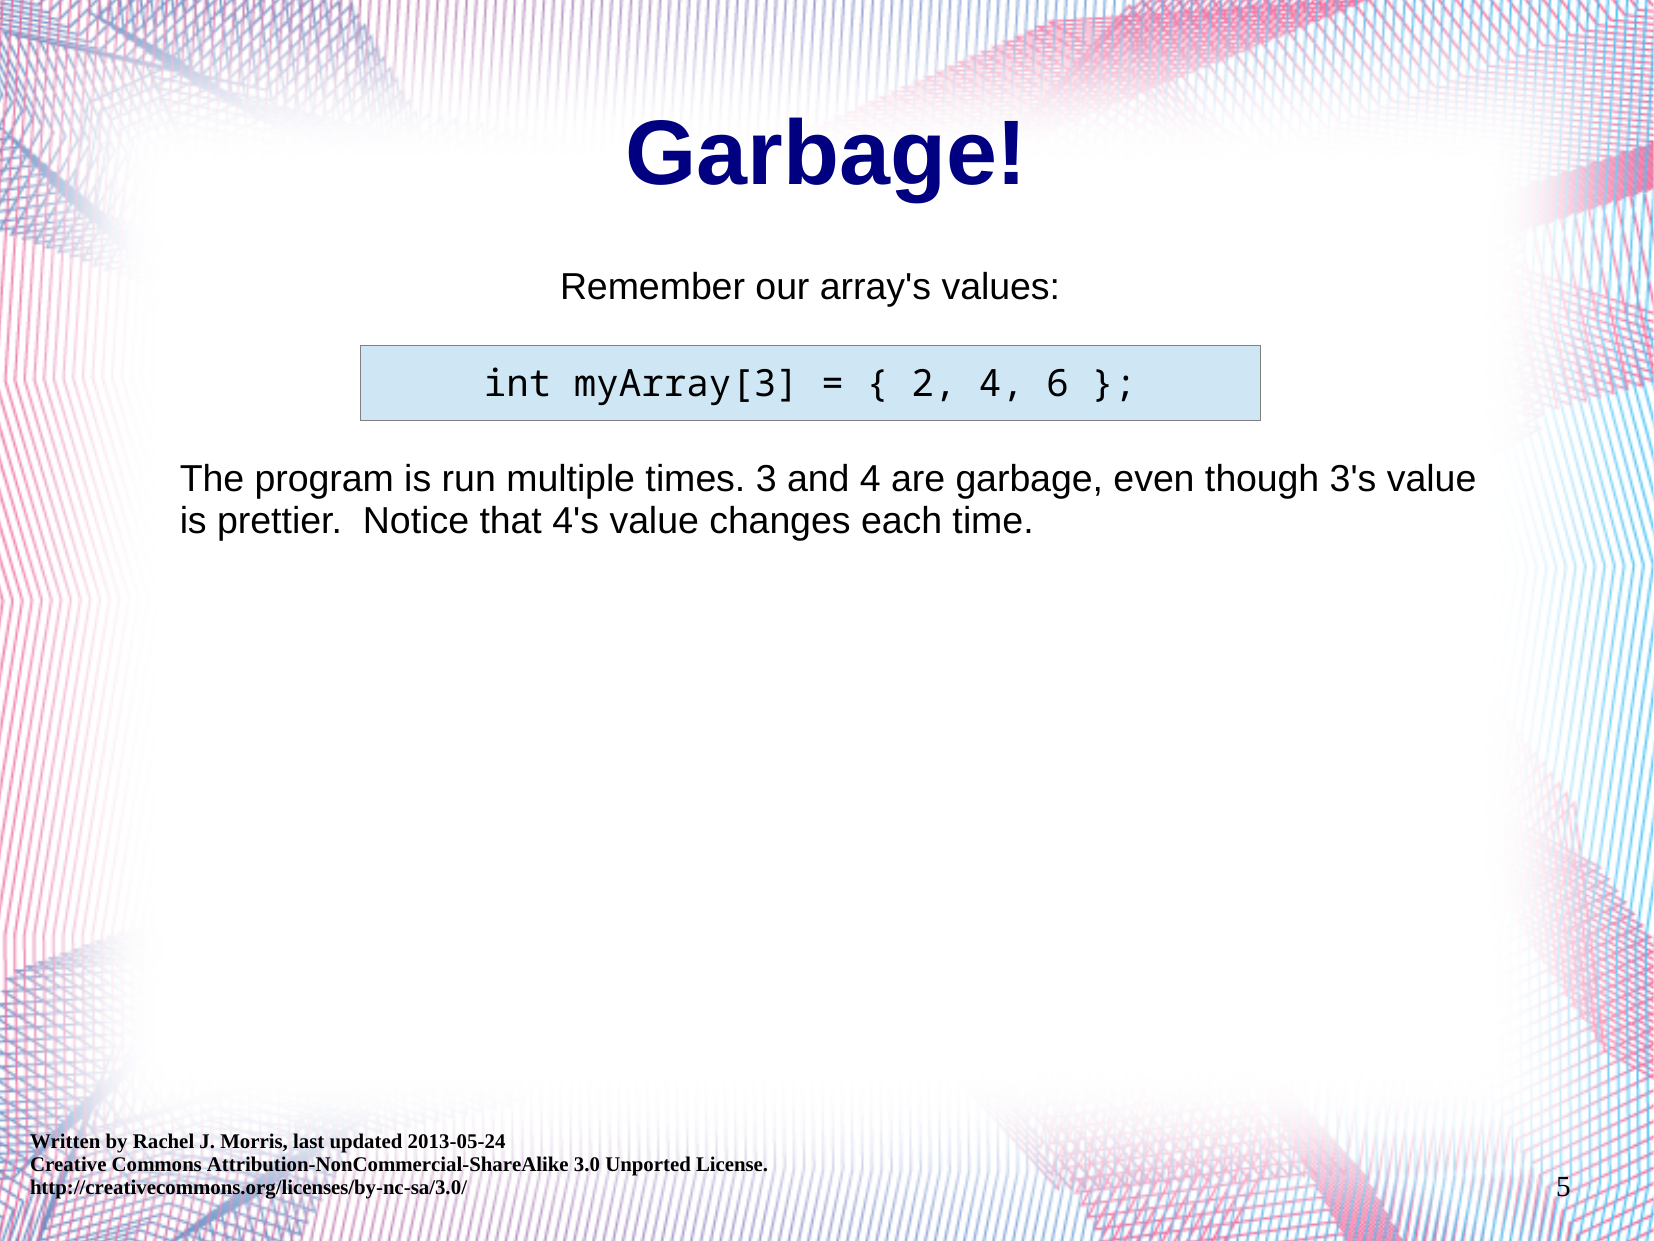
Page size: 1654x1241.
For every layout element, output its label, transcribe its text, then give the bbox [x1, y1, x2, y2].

text_box int myArray[3] = { 2, 4, 6 }; [360, 345, 1261, 421]
text_box The program is run multiple times. 3 and 4 are garbage, even though 3's value is prettier. Notice that 4's value changes each time. [165, 450, 1501, 549]
text_box Remember our array's values: [150, 258, 1471, 316]
title Garbage! [82, 49, 1571, 257]
picture [0, 0, 1654, 1241]
